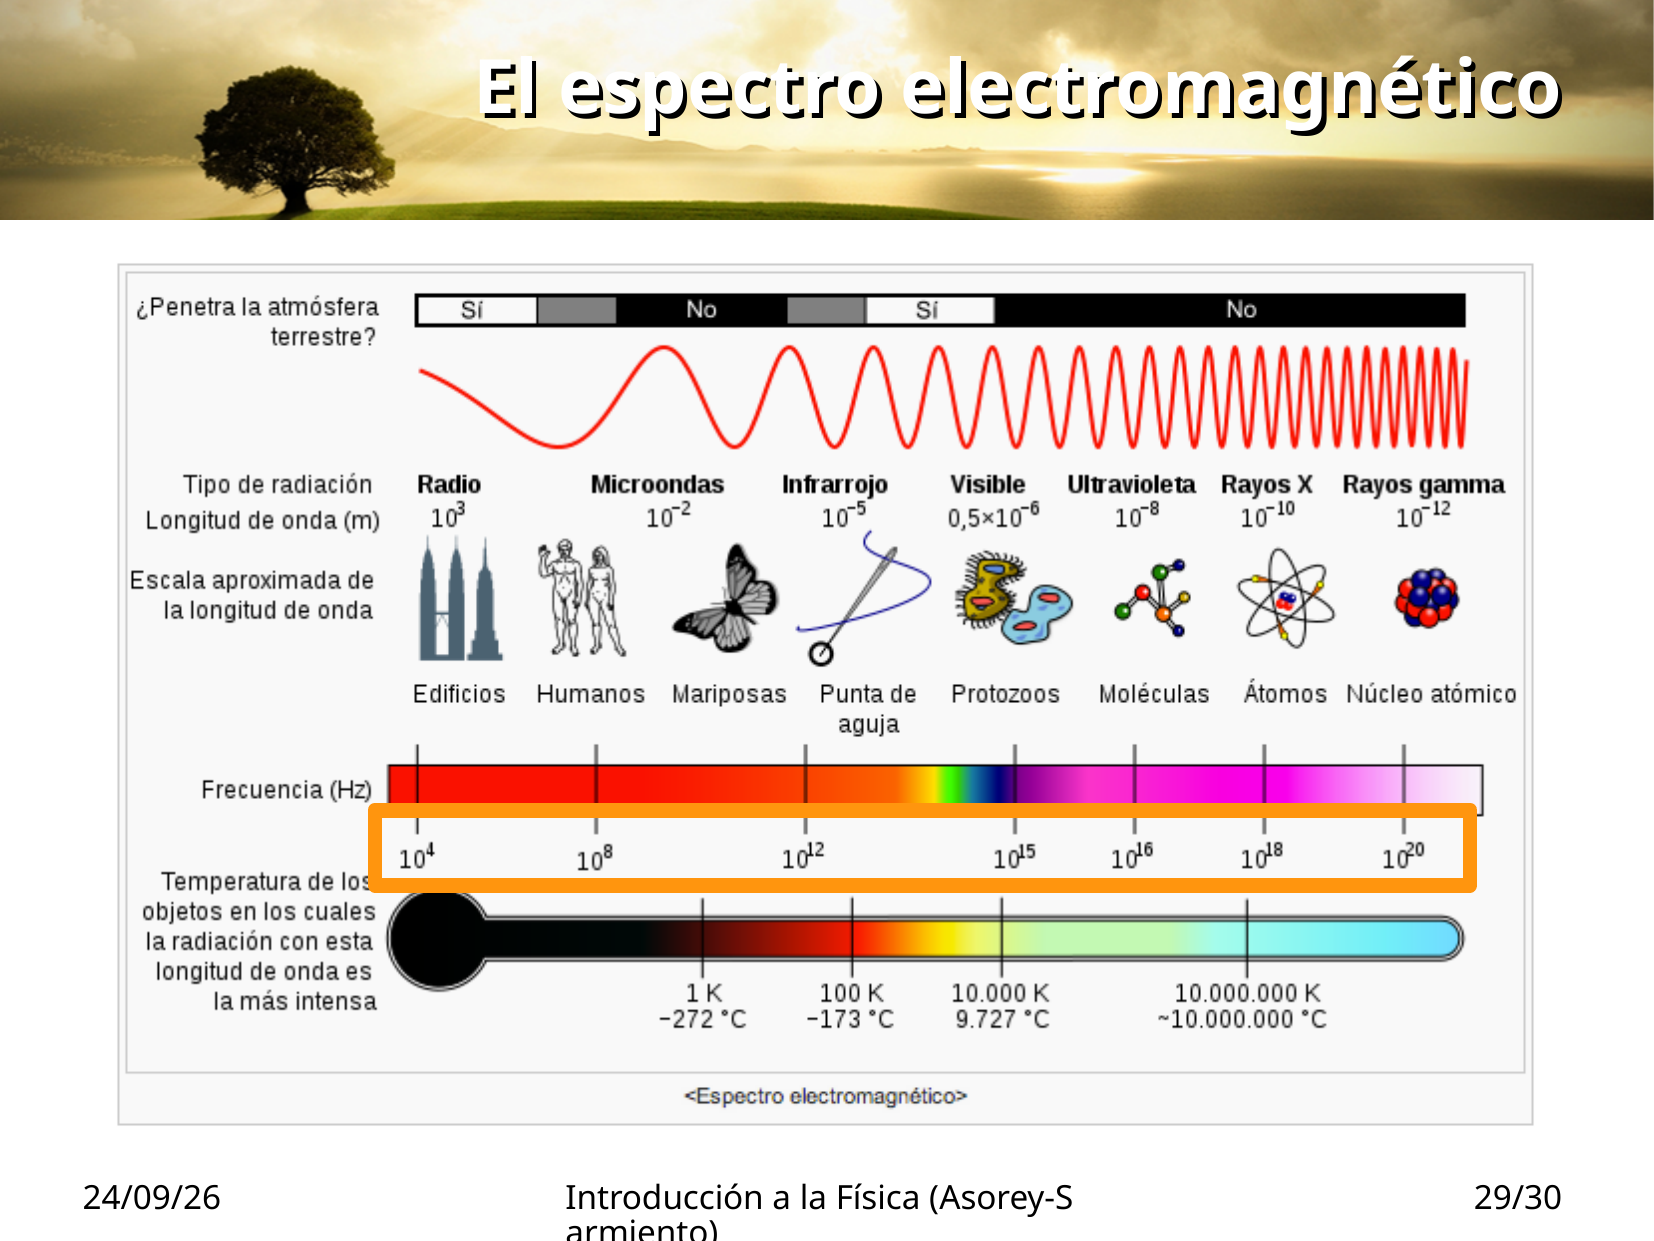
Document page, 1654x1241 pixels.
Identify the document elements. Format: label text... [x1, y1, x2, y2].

title El espectro electromagnético [75, 19, 1564, 151]
picture [0, 0, 1654, 220]
picture [108, 254, 1546, 1141]
